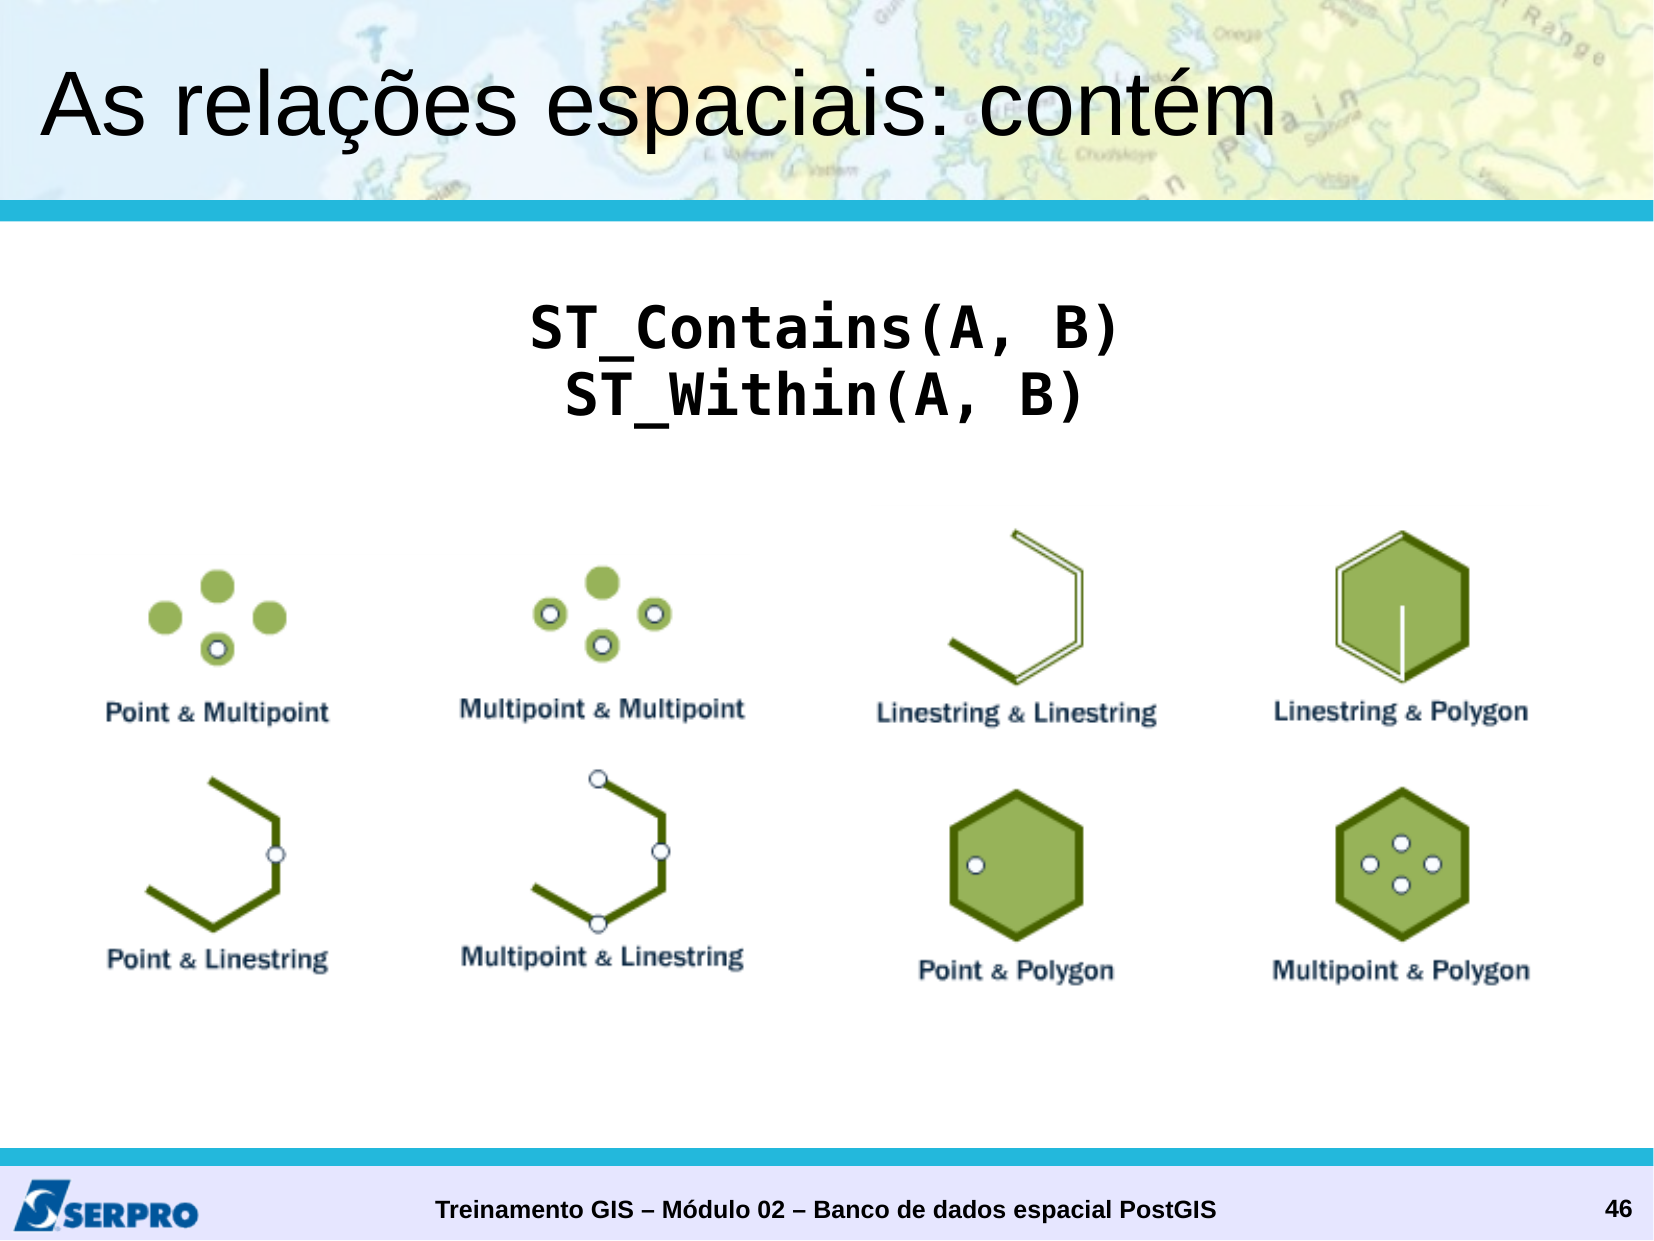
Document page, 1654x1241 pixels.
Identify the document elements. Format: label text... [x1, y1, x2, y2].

picture [871, 504, 1549, 992]
picture [72, 553, 750, 1008]
picture [10, 1177, 201, 1235]
text_box ST_Contains(A, B) ST_Within(A, B) [450, 286, 1204, 438]
title As relações espaciais: contém [40, 49, 1614, 159]
